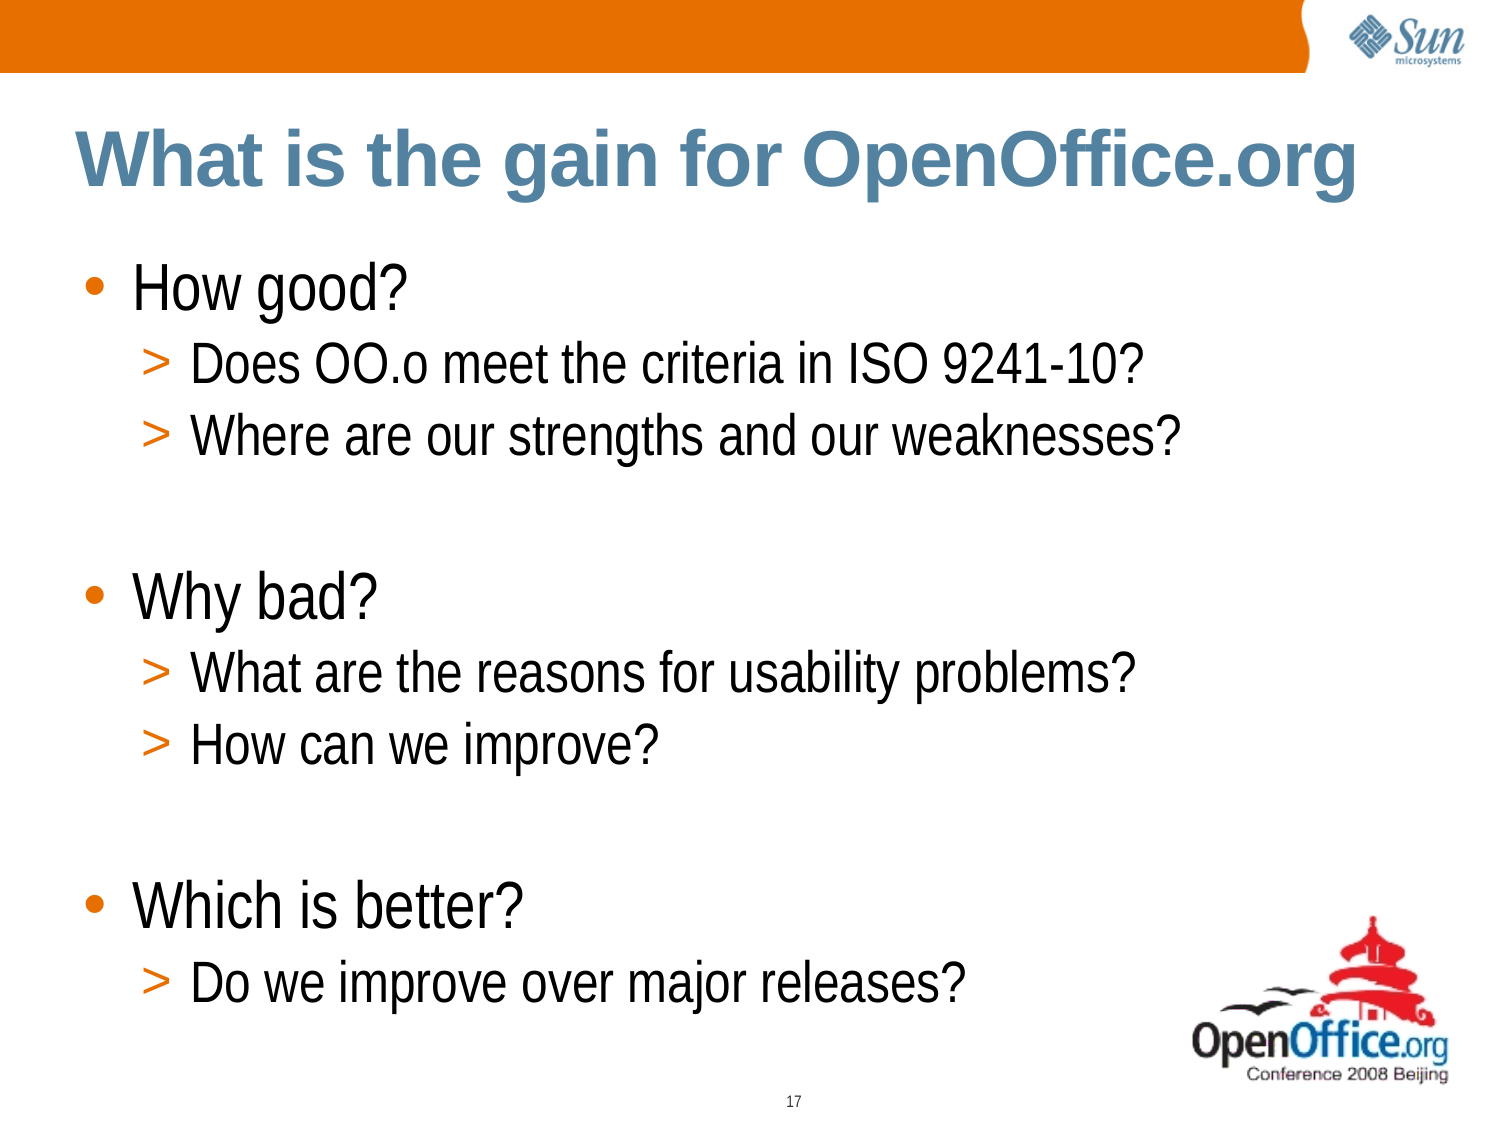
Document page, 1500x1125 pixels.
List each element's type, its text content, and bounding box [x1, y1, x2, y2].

picture [0, 0, 1500, 73]
list How good? Does OO.o meet the criteria in ISO 9241-10? Where are our strengths and our weaknesses? Why bad? What are the reasons for usability problems? How can we improve? Which is better? Do we improve over major releases? [64, 258, 1401, 1062]
title What is the gain for OpenOffice.org [75, 123, 1437, 227]
picture [1179, 906, 1463, 1105]
